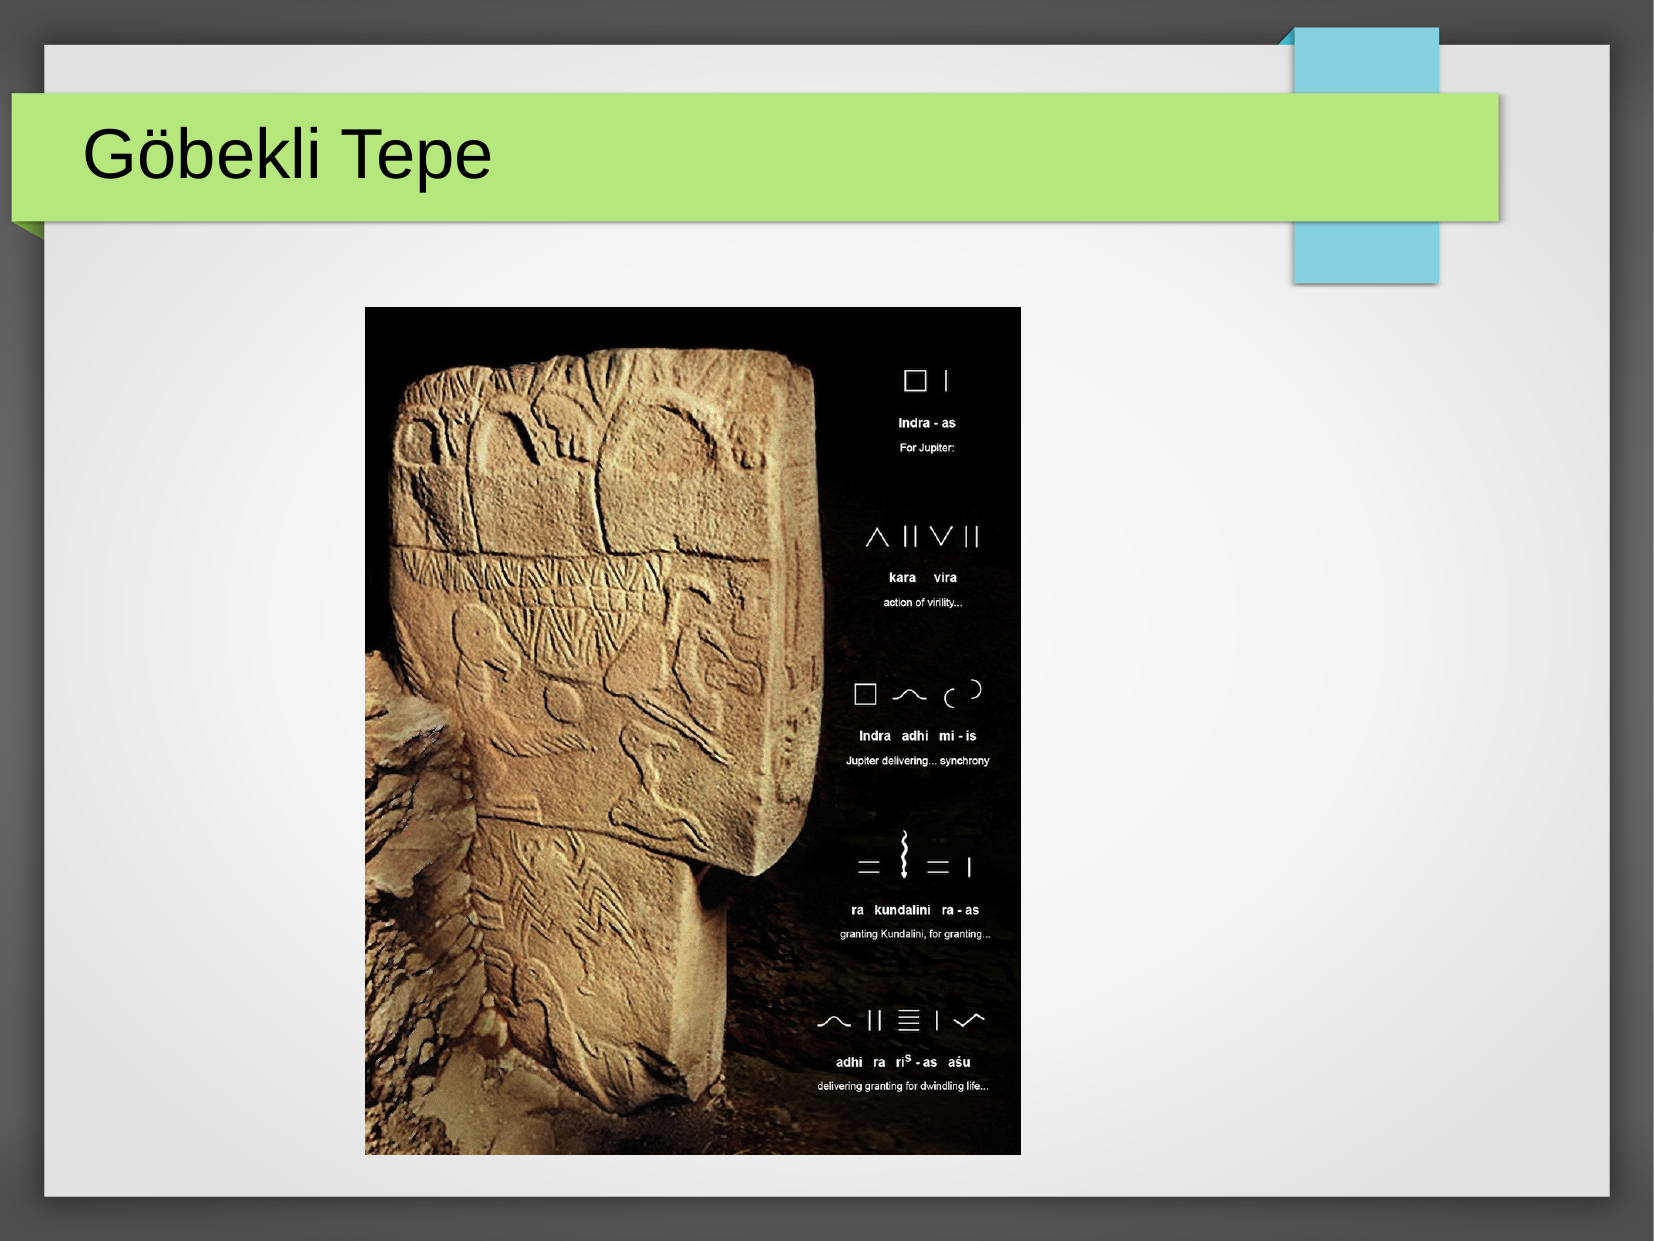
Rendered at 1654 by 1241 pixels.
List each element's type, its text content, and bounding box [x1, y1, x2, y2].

picture [0, 0, 1654, 1241]
title Göbekli Tepe [82, 94, 1264, 213]
